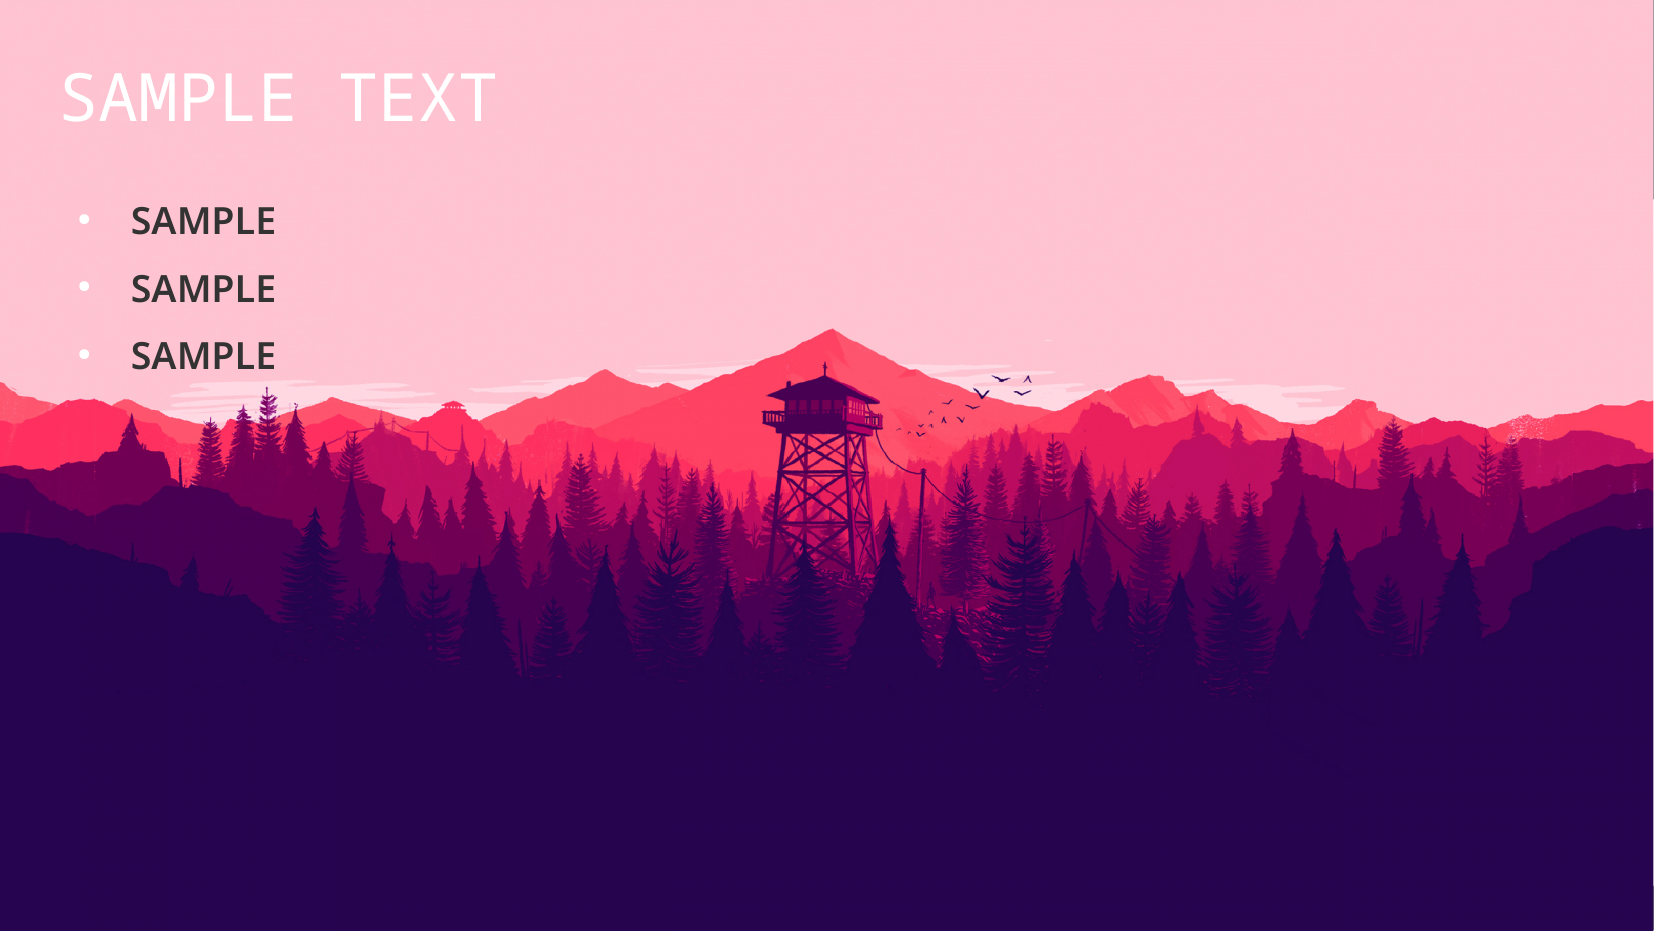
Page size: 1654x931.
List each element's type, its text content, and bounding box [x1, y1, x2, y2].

list SAMPLE SAMPLE SAMPLE [60, 195, 1596, 816]
picture [0, 0, 1654, 931]
title SAMPLE TEXT [59, 37, 1595, 155]
